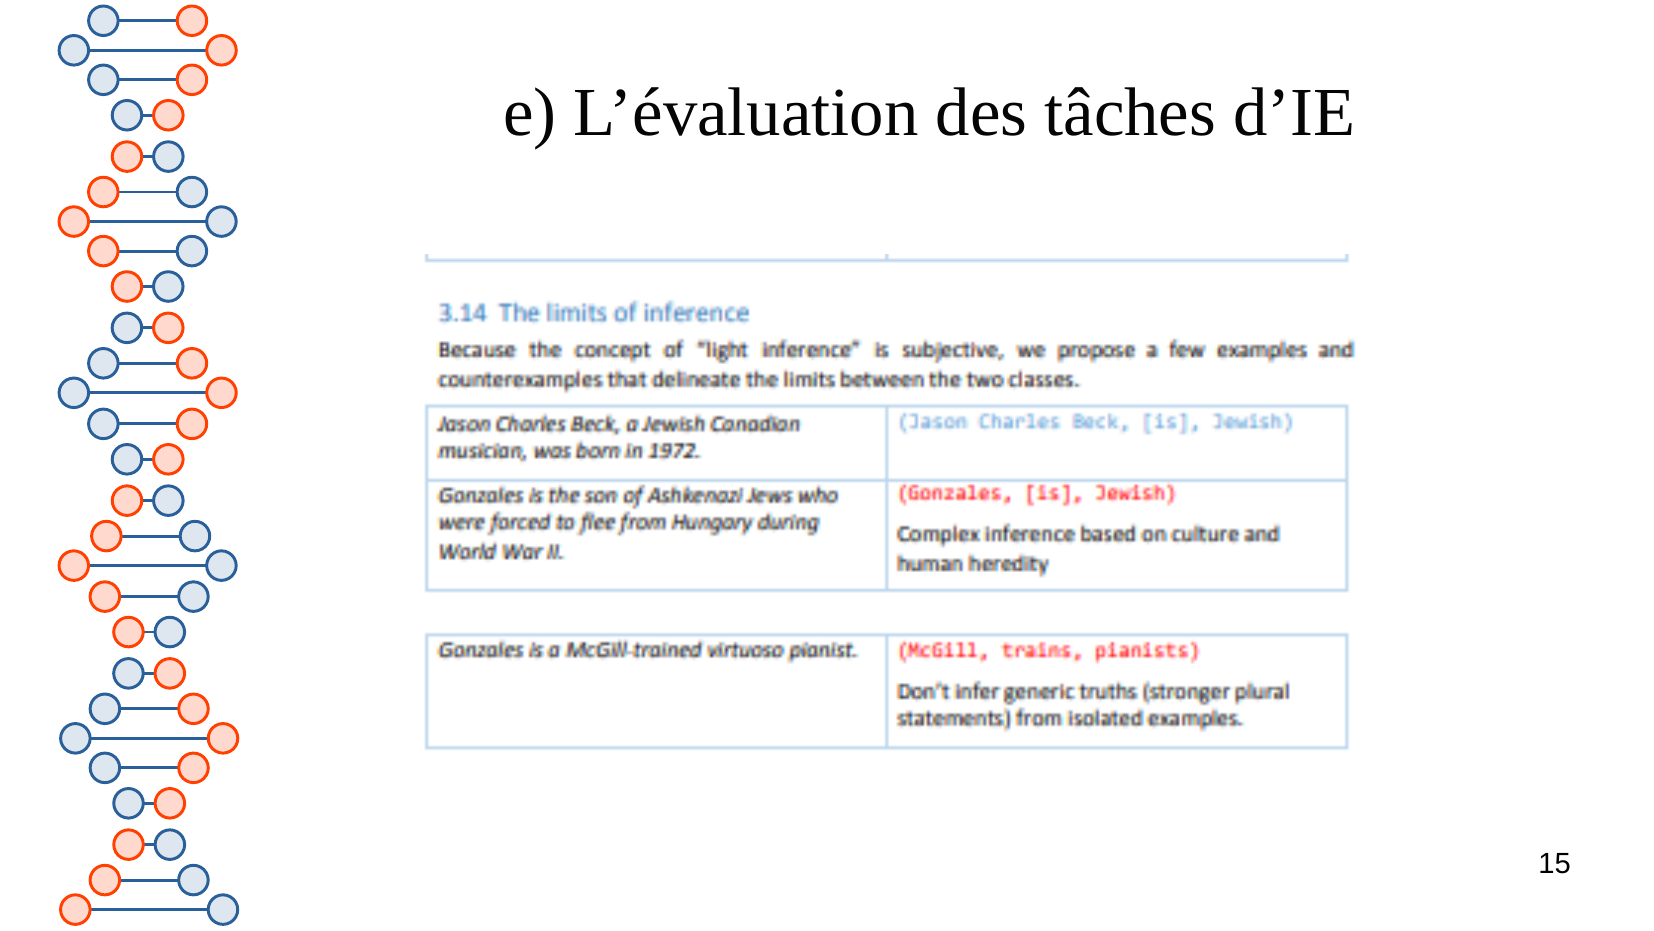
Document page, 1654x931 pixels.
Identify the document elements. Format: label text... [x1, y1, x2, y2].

picture [352, 254, 1477, 780]
title e) L’évaluation des tâches d’IE [265, 35, 1595, 189]
